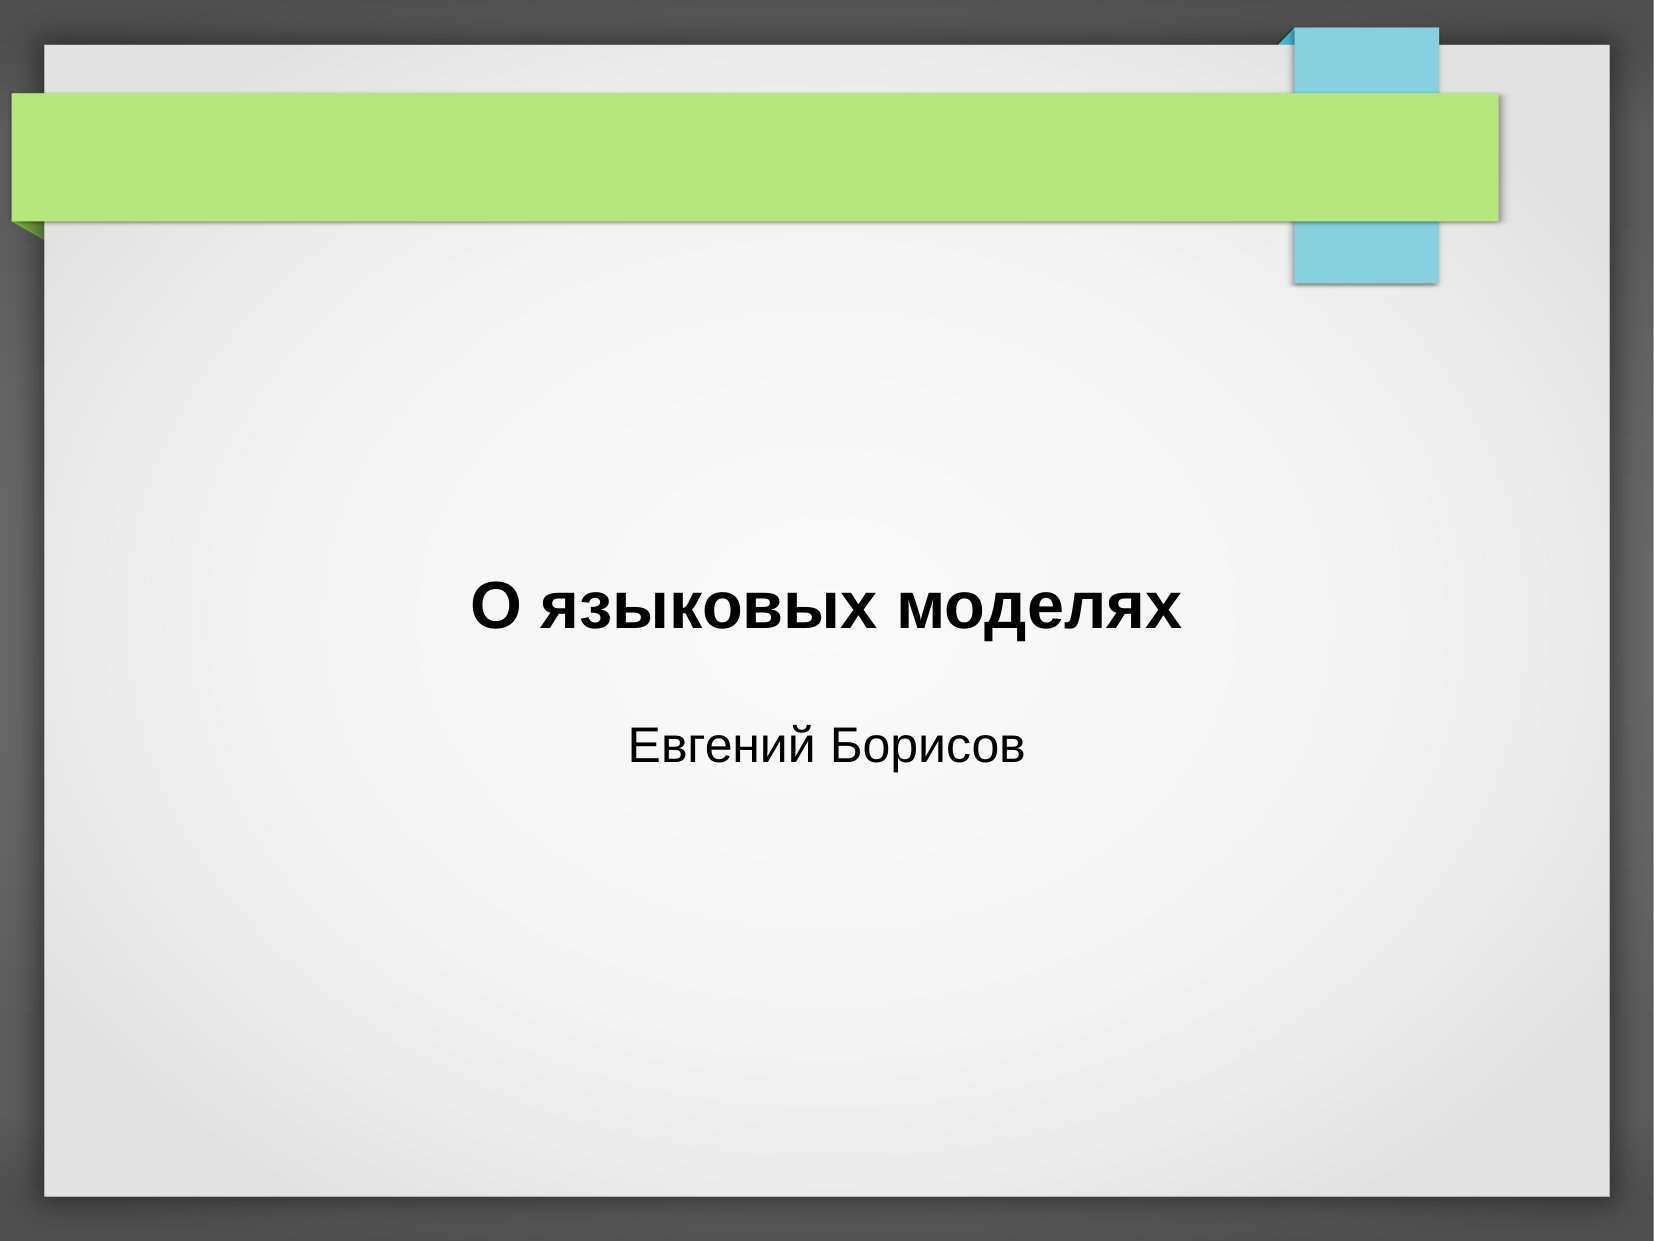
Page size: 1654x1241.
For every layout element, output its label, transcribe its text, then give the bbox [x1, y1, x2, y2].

subtitle О языковых моделях Евгений Борисов [82, 290, 1571, 1010]
picture [0, 0, 1654, 1241]
